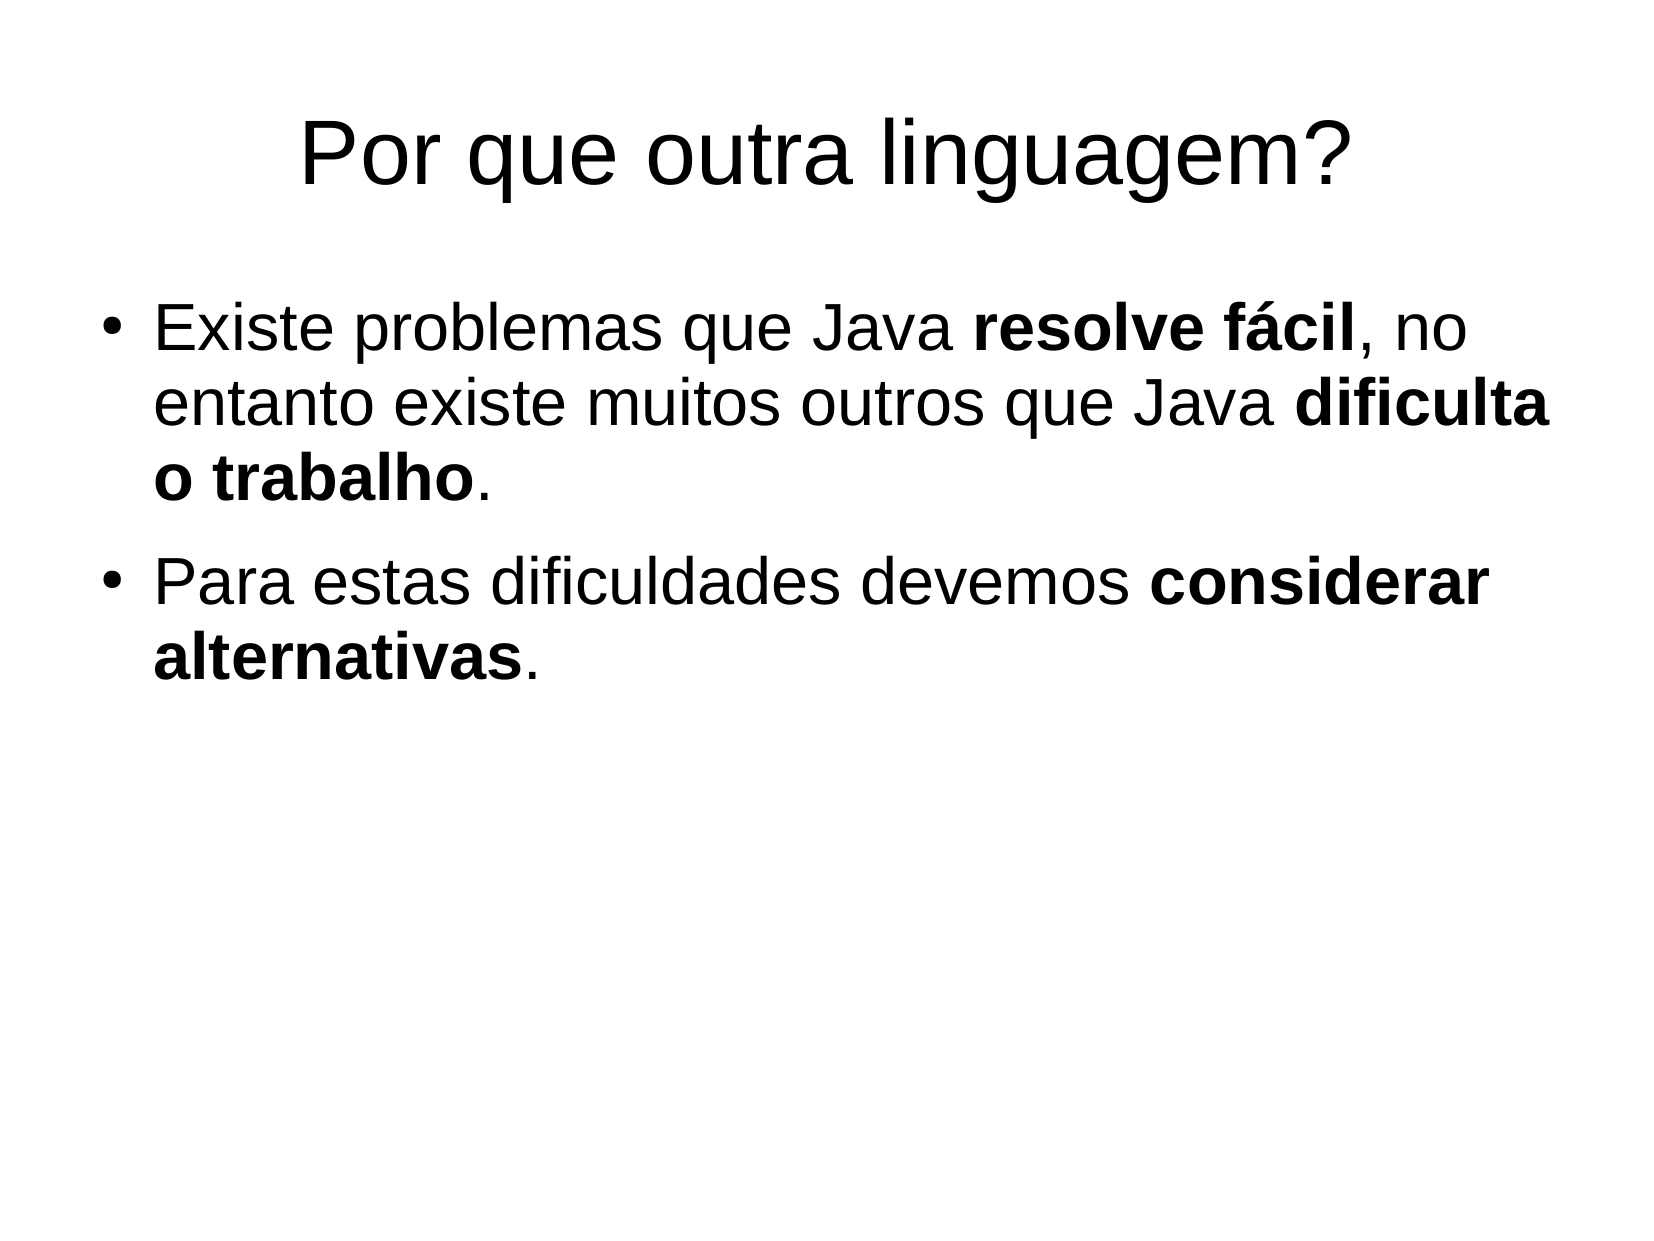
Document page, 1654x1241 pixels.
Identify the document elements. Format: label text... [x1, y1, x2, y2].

list Existe problemas que Java resolve fácil, no entanto existe muitos outros que Java dificulta o trabalho. Para estas dificuldades devemos considerar alternativas. [82, 290, 1571, 1010]
title Por que outra linguagem? [82, 49, 1571, 257]
